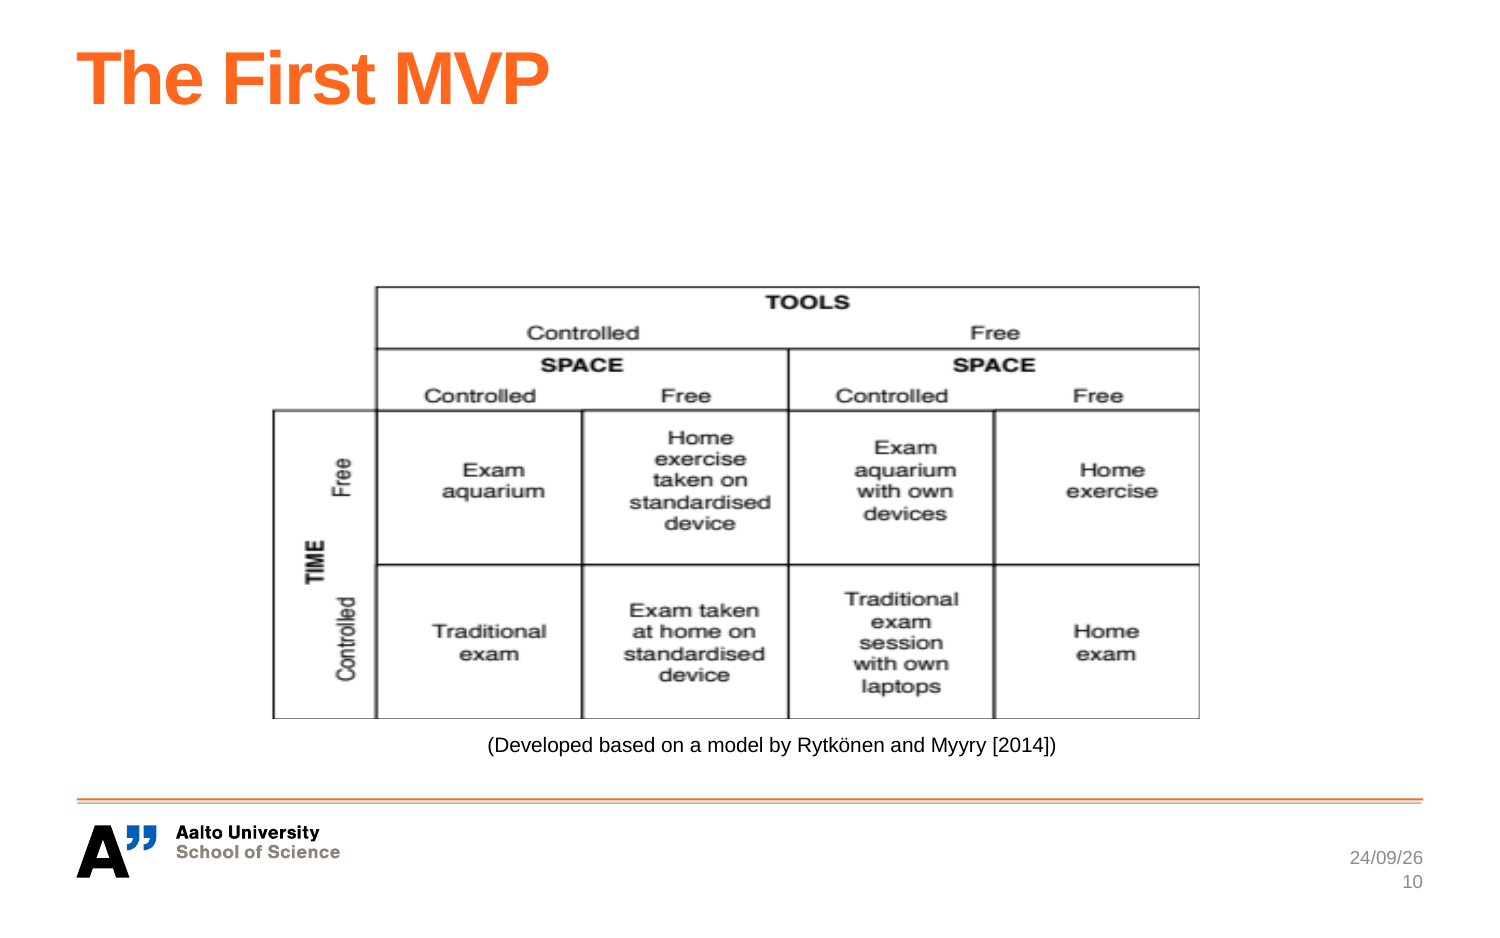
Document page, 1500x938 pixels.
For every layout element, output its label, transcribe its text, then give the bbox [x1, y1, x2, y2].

title The First MVP [76, 43, 1424, 207]
slide_number 21/05/19 [829, 844, 1424, 870]
slide_number <number> [829, 870, 1424, 893]
picture [271, 212, 1200, 792]
text_box (Developed based on a model by Rytkönen and Myyry [2014]) [472, 726, 1123, 768]
